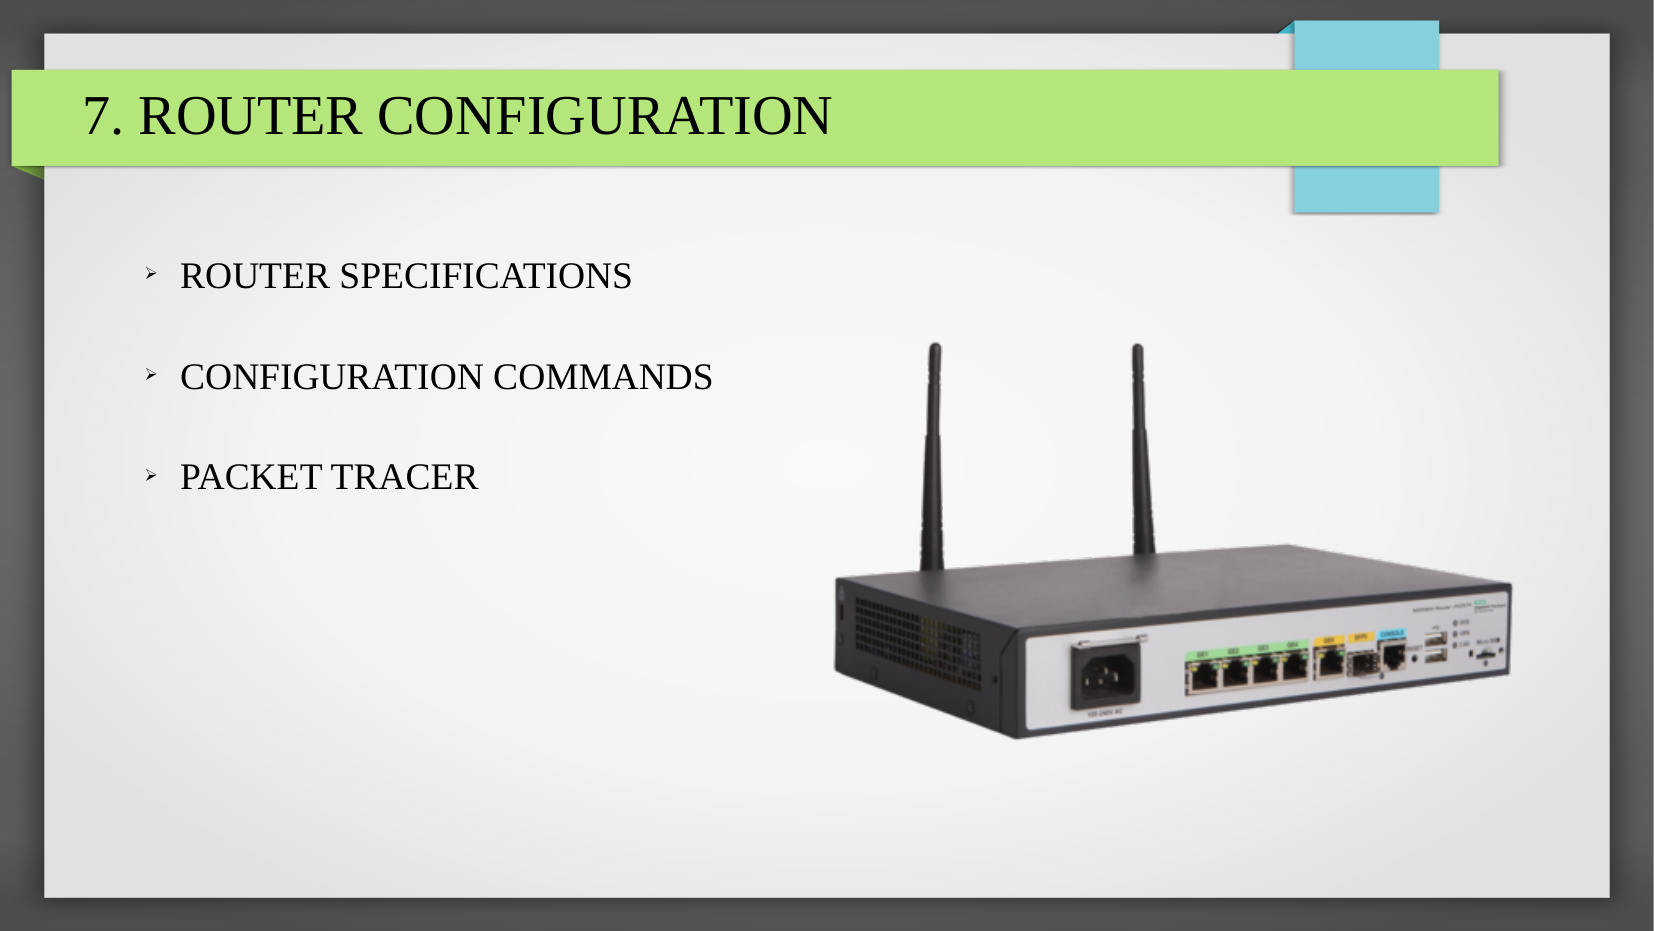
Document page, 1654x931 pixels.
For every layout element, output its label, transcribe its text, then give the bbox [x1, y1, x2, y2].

text_box ROUTER SPECIFICATIONS CONFIGURATION COMMANDS PACKET TRACER [129, 248, 729, 506]
picture [0, 0, 1654, 931]
title 7. ROUTER CONFIGURATION [82, 70, 1264, 160]
